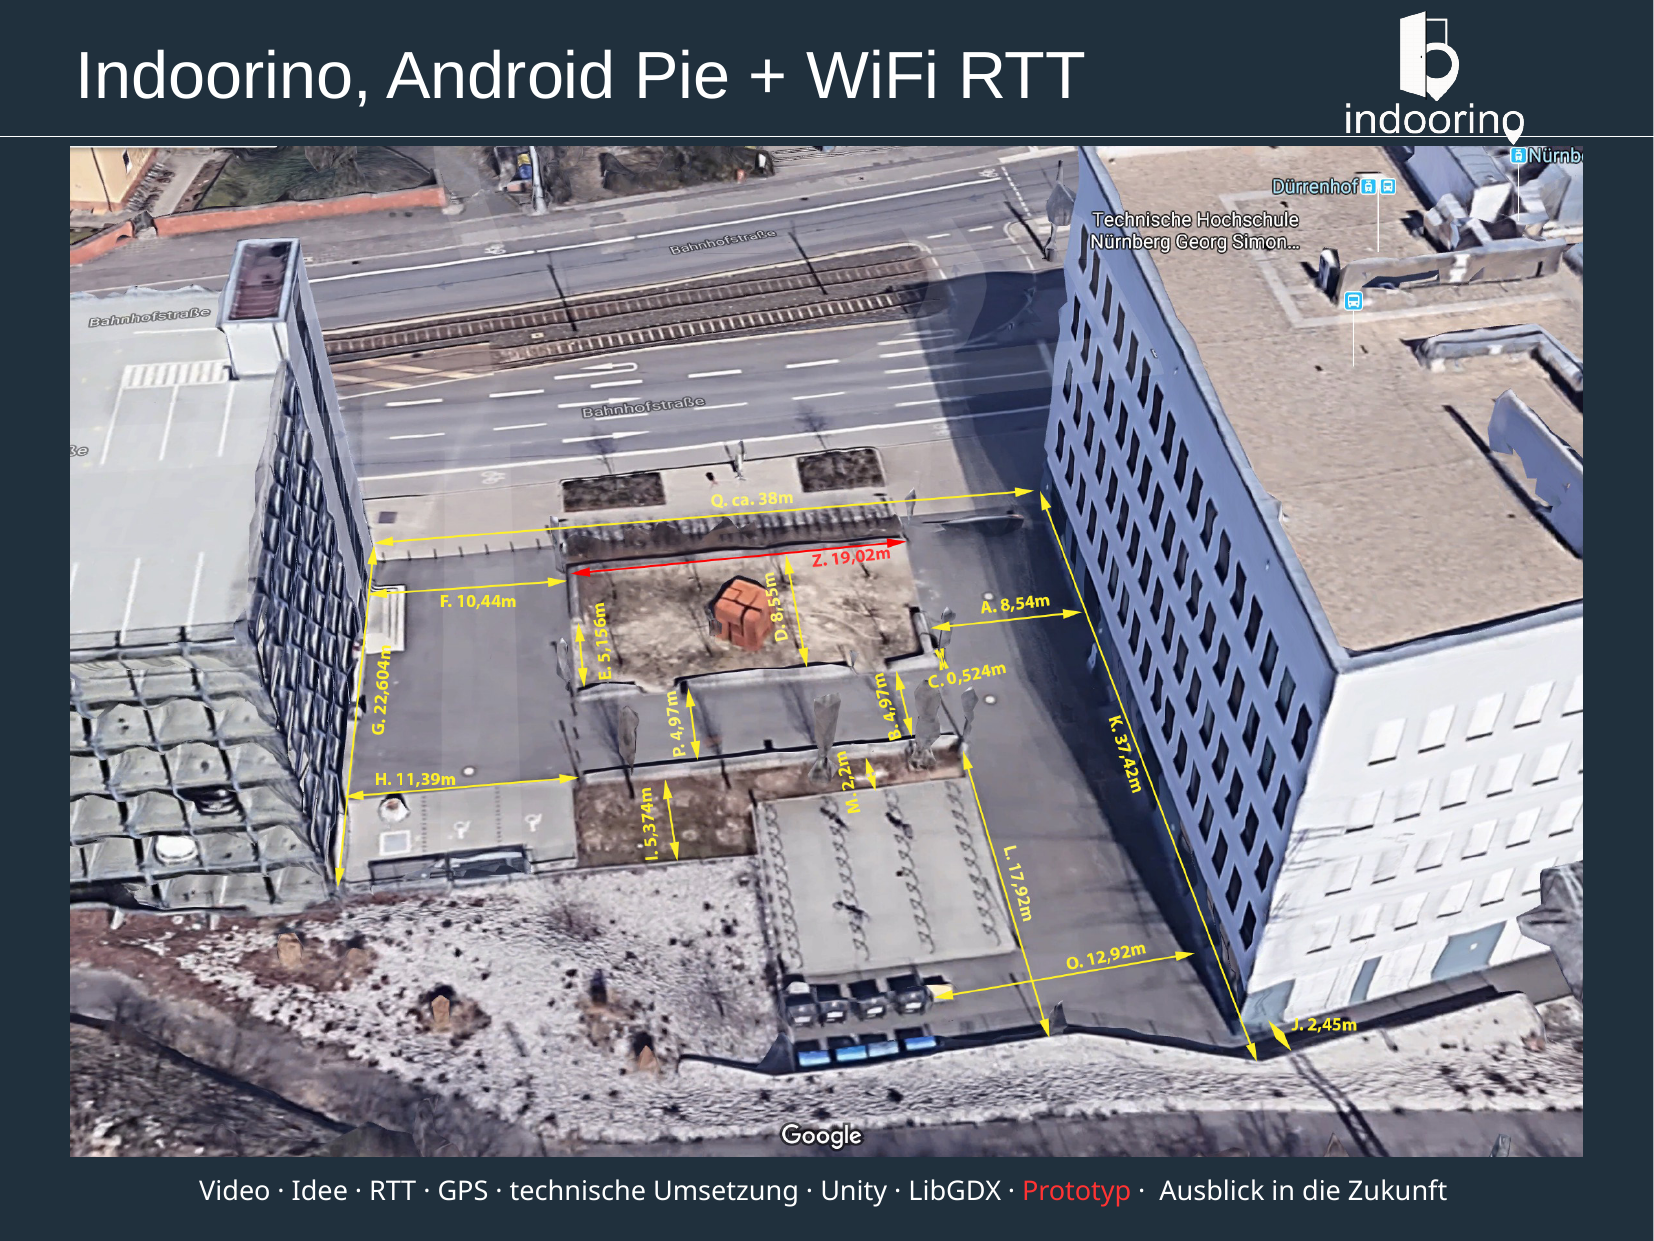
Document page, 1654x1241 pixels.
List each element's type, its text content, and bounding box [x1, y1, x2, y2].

text_box Indoorino, Android Pie + WiFi RTT [0, 23, 1252, 127]
picture [0, 0, 1654, 1241]
text_box Video · Idee · RTT · GPS · technische Umsetzung · Unity · LibGDX · Prototyp · Ausblick in die Zukunft [106, 1174, 1547, 1205]
